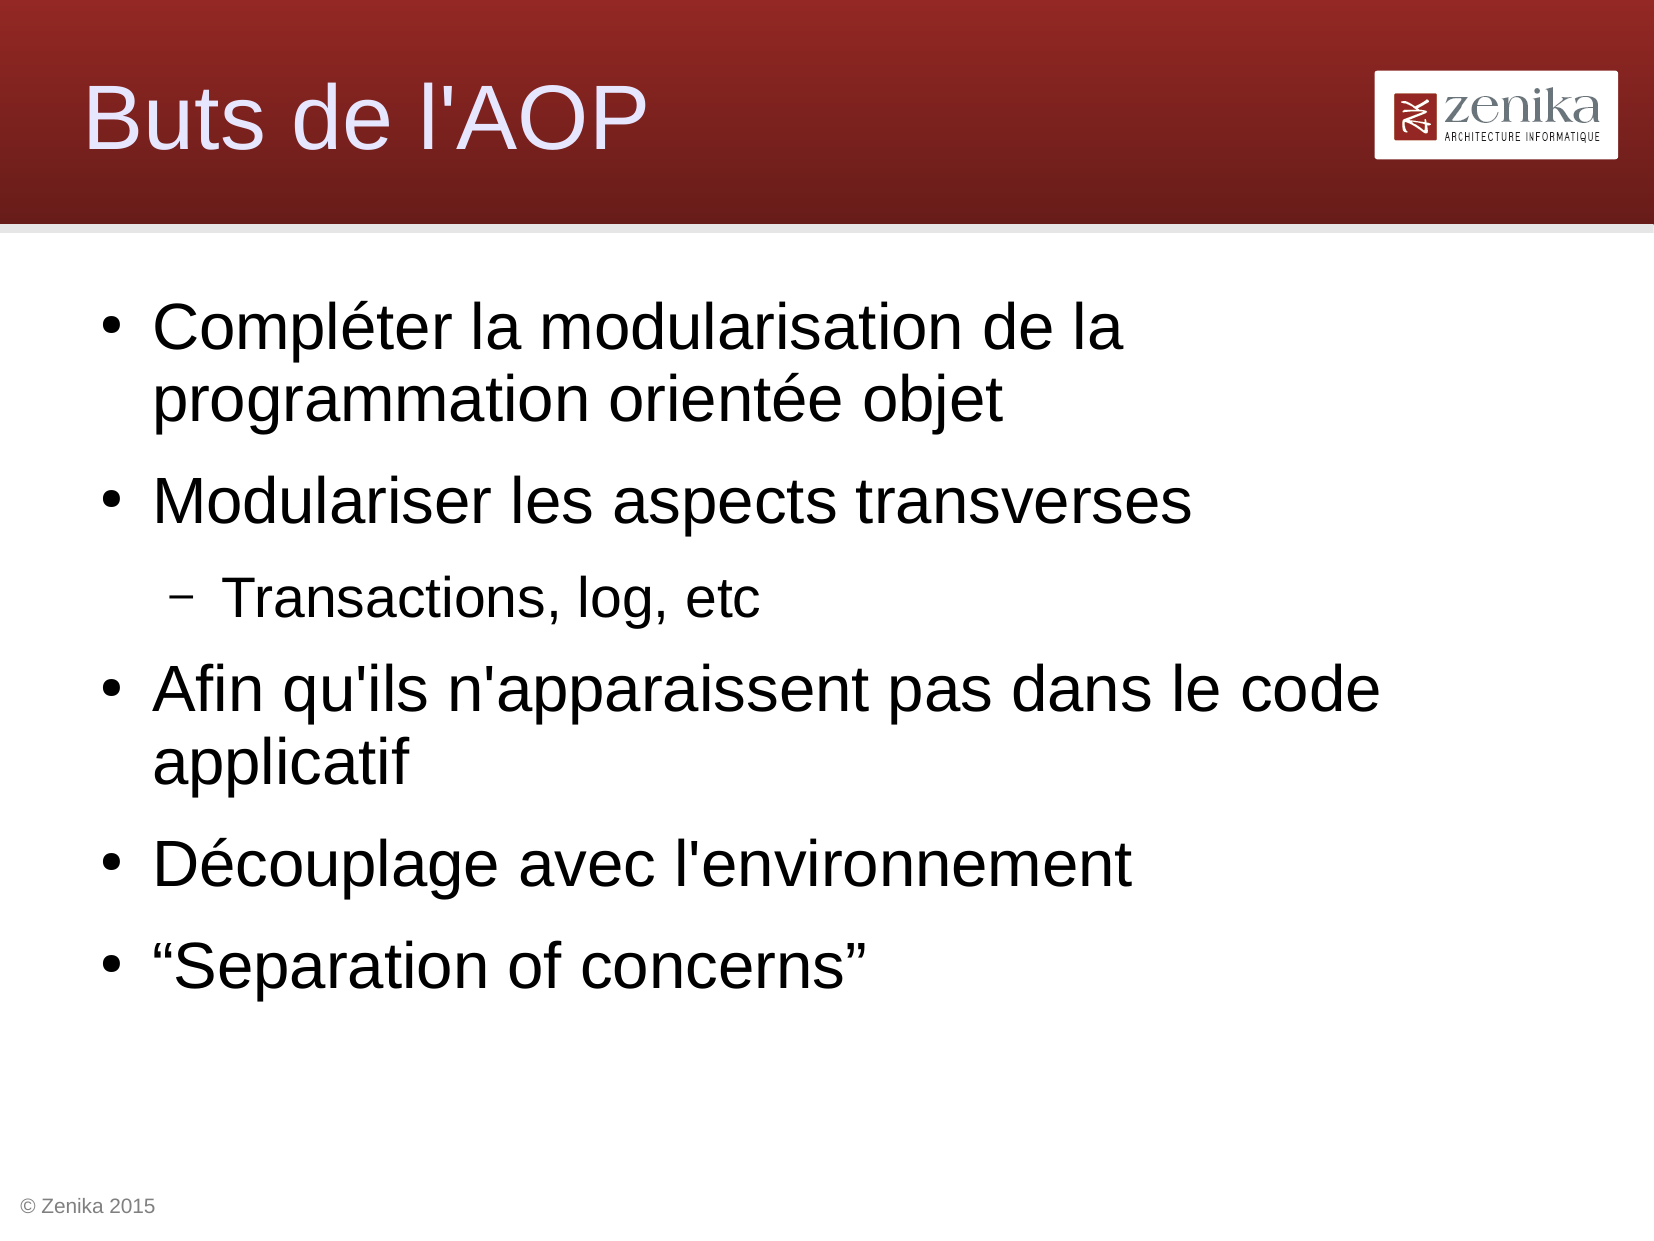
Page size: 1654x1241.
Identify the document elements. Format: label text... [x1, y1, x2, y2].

list Compléter la modularisation de la programmation orientée objet Modulariser les aspects transverses Transactions, log, etc Afin qu'ils n'apparaissent pas dans le code applicatif Découplage avec l'environnement “Separation of concerns” [82, 290, 1538, 1010]
picture [1571, 82, 1600, 149]
title Buts de l'AOP [82, 13, 1571, 222]
